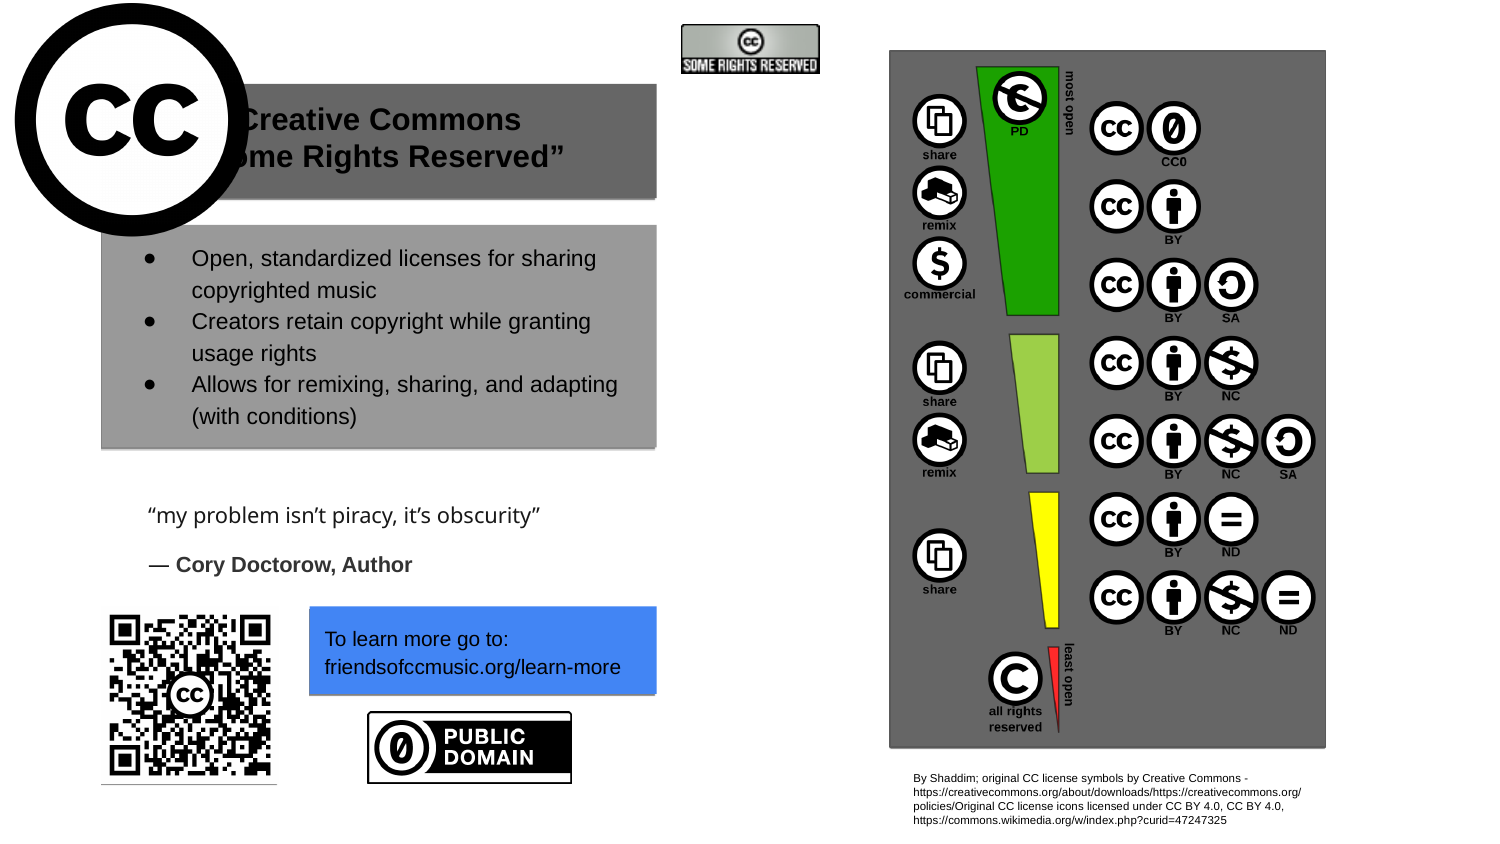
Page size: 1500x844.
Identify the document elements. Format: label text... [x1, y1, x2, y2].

text_box “my problem isn’t piracy, it’s obscurity” ― Cory Doctorow, Author [133, 473, 626, 593]
text_box By Shaddim; original CC license symbols by Creative Commons - https://creativecommons.org/about/downloads/https://creativecommons.org/policies/Original CC license icons licensed under CC BY 4.0, CC BY 4.0, https://commons.wikimedia.org/w/index.php?curid=47247325 [898, 756, 1330, 842]
picture [681, 24, 820, 74]
picture [367, 711, 572, 784]
text_box Open, standardized licenses for sharing copyrighted music Creators retain copyright while granting usage rights Allows for remixing, sharing, and adapting (with conditions) [101, 224, 657, 448]
picture [14, 3, 250, 238]
text_box [890, 50, 1326, 747]
text_box To learn more go to: friendsofccmusic.org/learn-more [309, 606, 657, 694]
picture [101, 606, 279, 784]
text_box Creative Commons “Some Rights Reserved” [250, 83, 657, 199]
picture [898, 60, 1318, 738]
